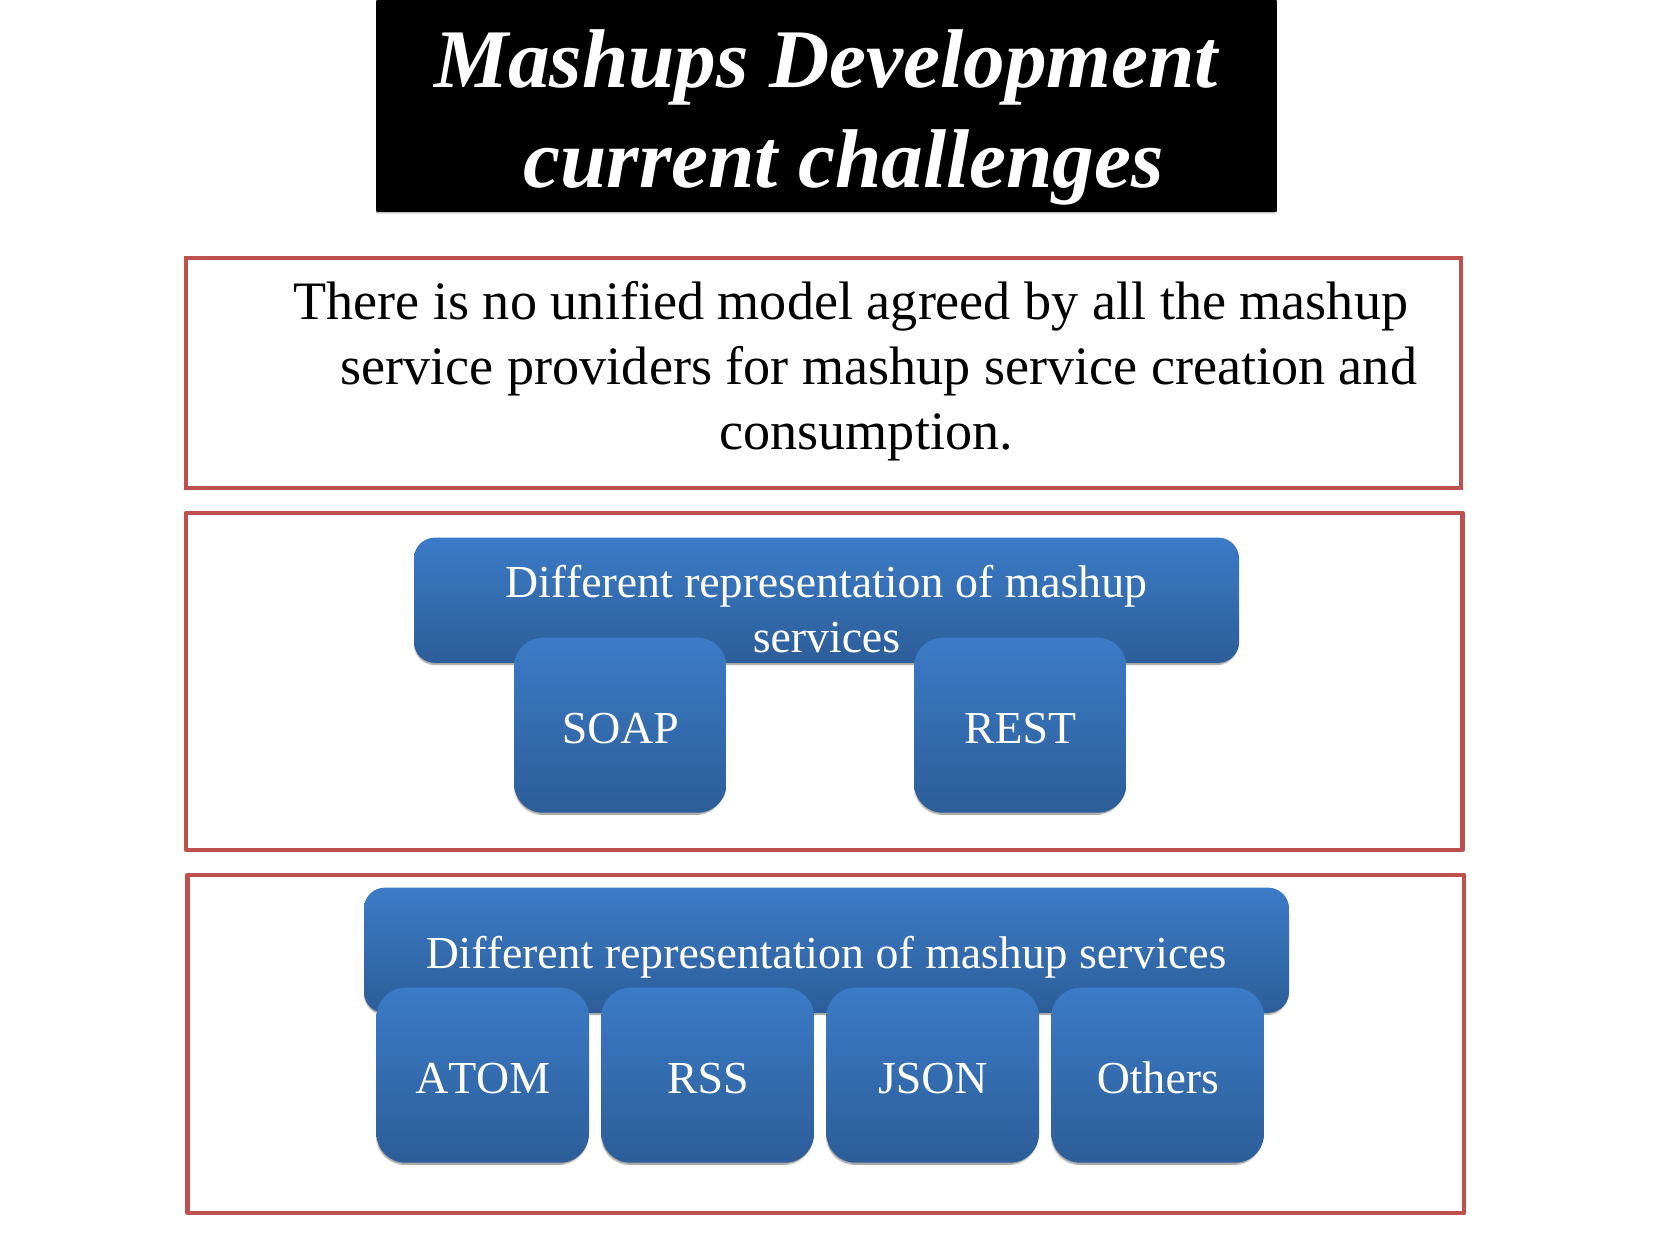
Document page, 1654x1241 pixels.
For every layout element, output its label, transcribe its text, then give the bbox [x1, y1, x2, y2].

text_box Different representation of mashup services [414, 537, 1240, 663]
text_box RSS [601, 987, 815, 1163]
text_box JSON [826, 987, 1040, 1163]
text_box SOAP [514, 637, 727, 813]
list There is no unified model agreed by all the mashup service providers for mashup service creation and consumption. [185, 257, 1461, 488]
text_box ATOM [376, 987, 590, 1163]
title Mashups Development current challenges [376, 0, 1277, 212]
text_box Others [1051, 987, 1265, 1163]
text_box Different representation of mashup services [364, 887, 1290, 1013]
text_box REST [914, 637, 1127, 813]
